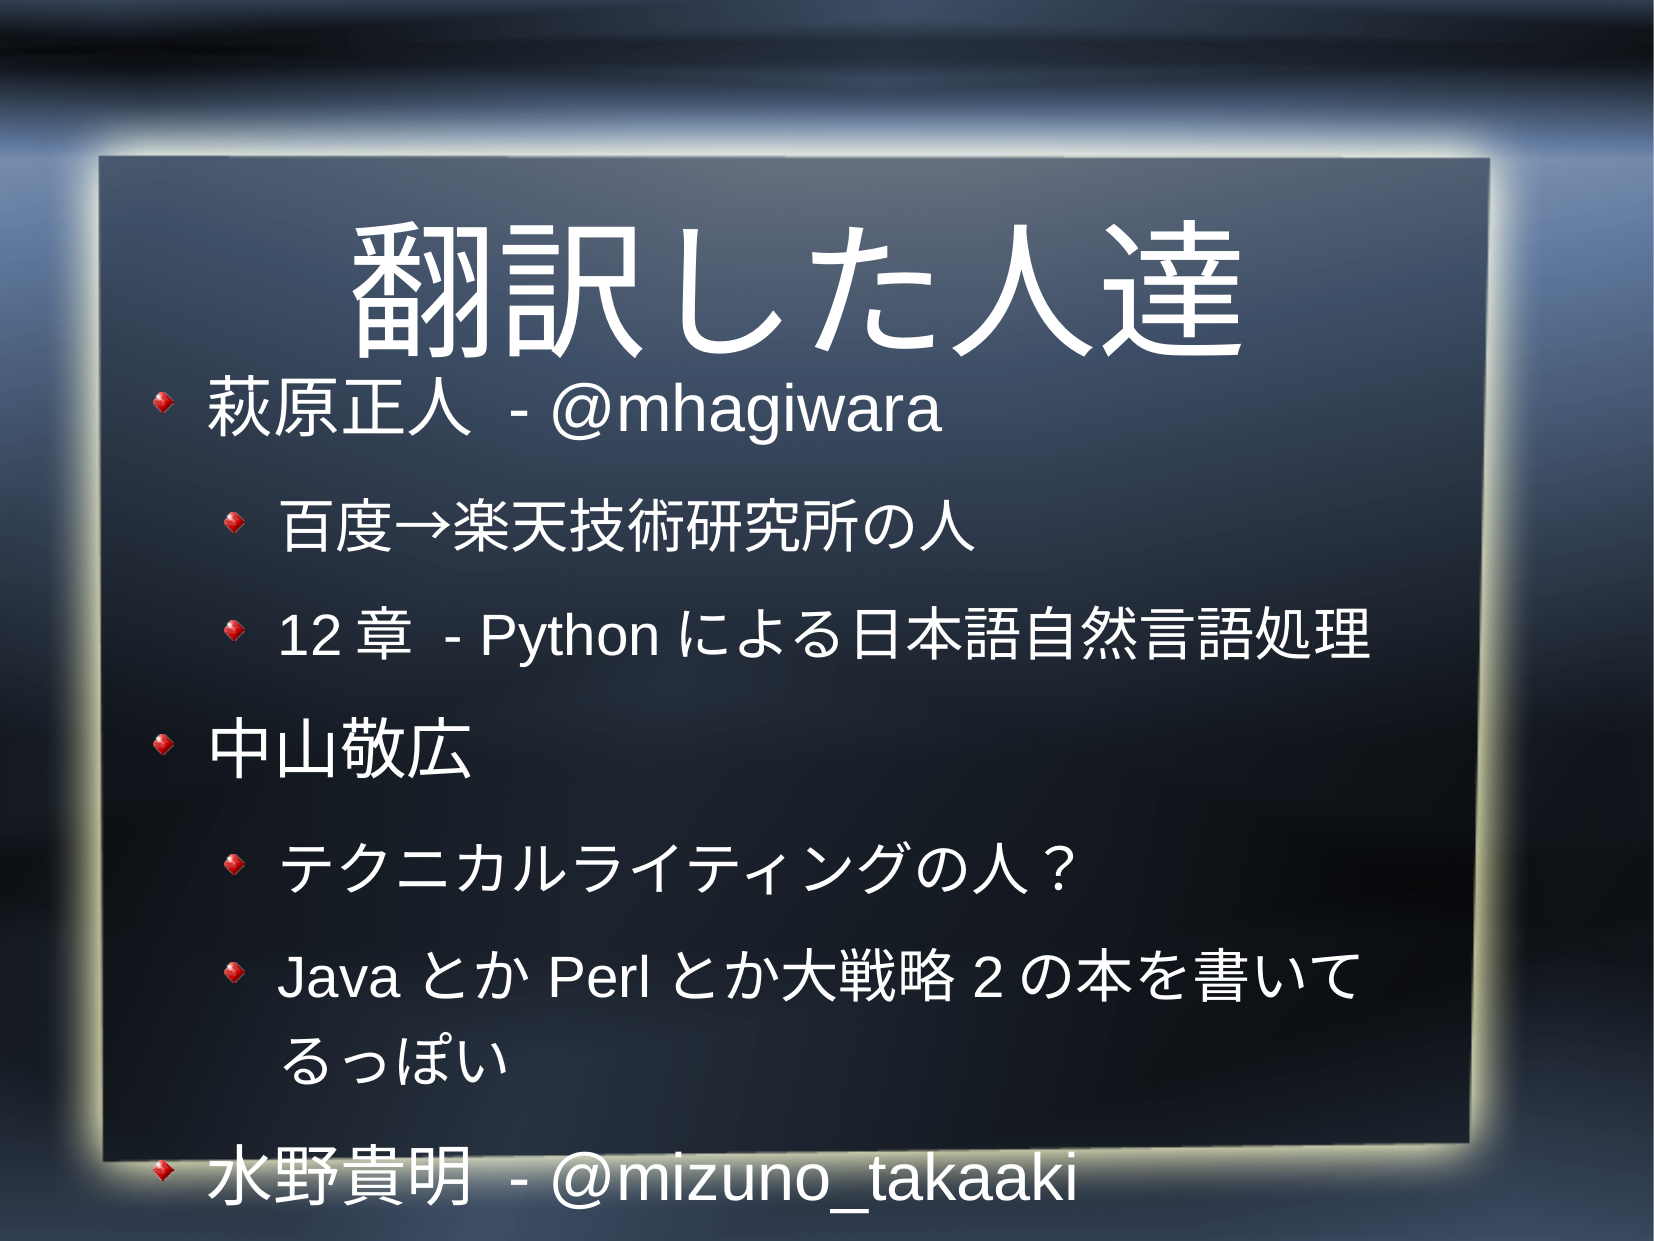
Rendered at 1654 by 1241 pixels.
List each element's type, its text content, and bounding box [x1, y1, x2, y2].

picture [0, 0, 1654, 1241]
list 萩原正人 - @mhagiwara 百度→楽天技術研究所の人 12章 - Pythonによる日本語自然言語処理 中山敬広 テクニカルライティングの人？ JavaとかPerlとか大戦略2の本を書いてるっぽい 水野貴明 - @mizuno_takaaki はてな→百度の人 [135, 354, 1447, 1169]
title 翻訳した人達 [88, 177, 1506, 384]
